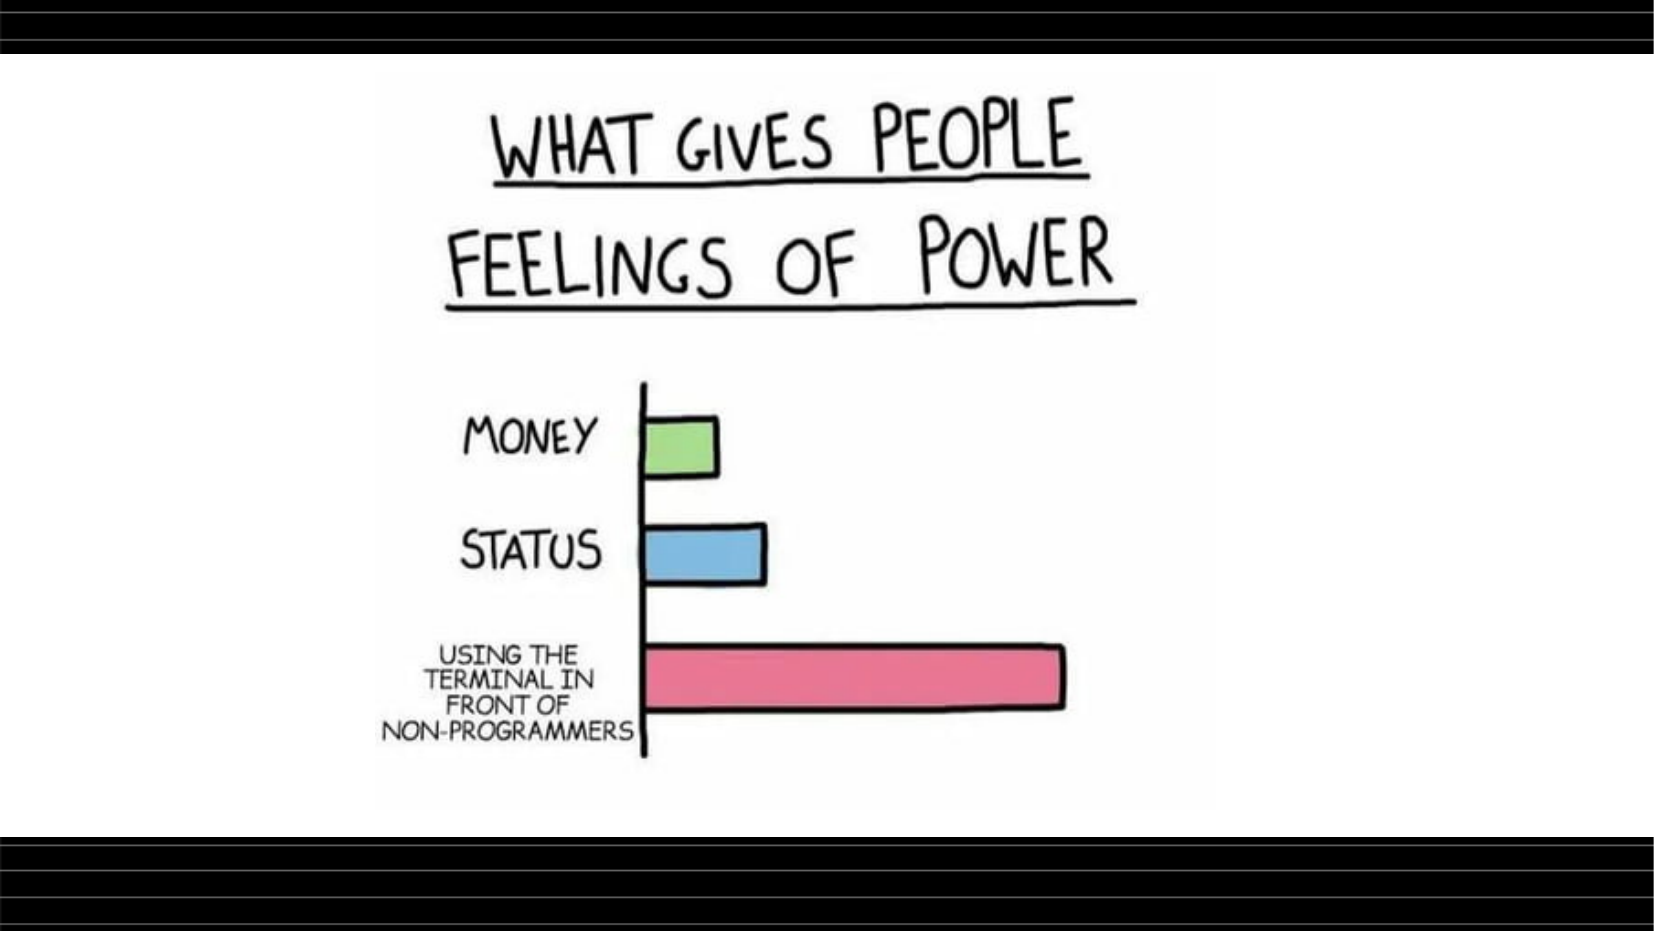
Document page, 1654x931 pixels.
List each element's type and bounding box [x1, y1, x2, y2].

picture [0, 837, 1654, 931]
picture [375, 72, 1216, 811]
picture [0, 0, 1654, 54]
